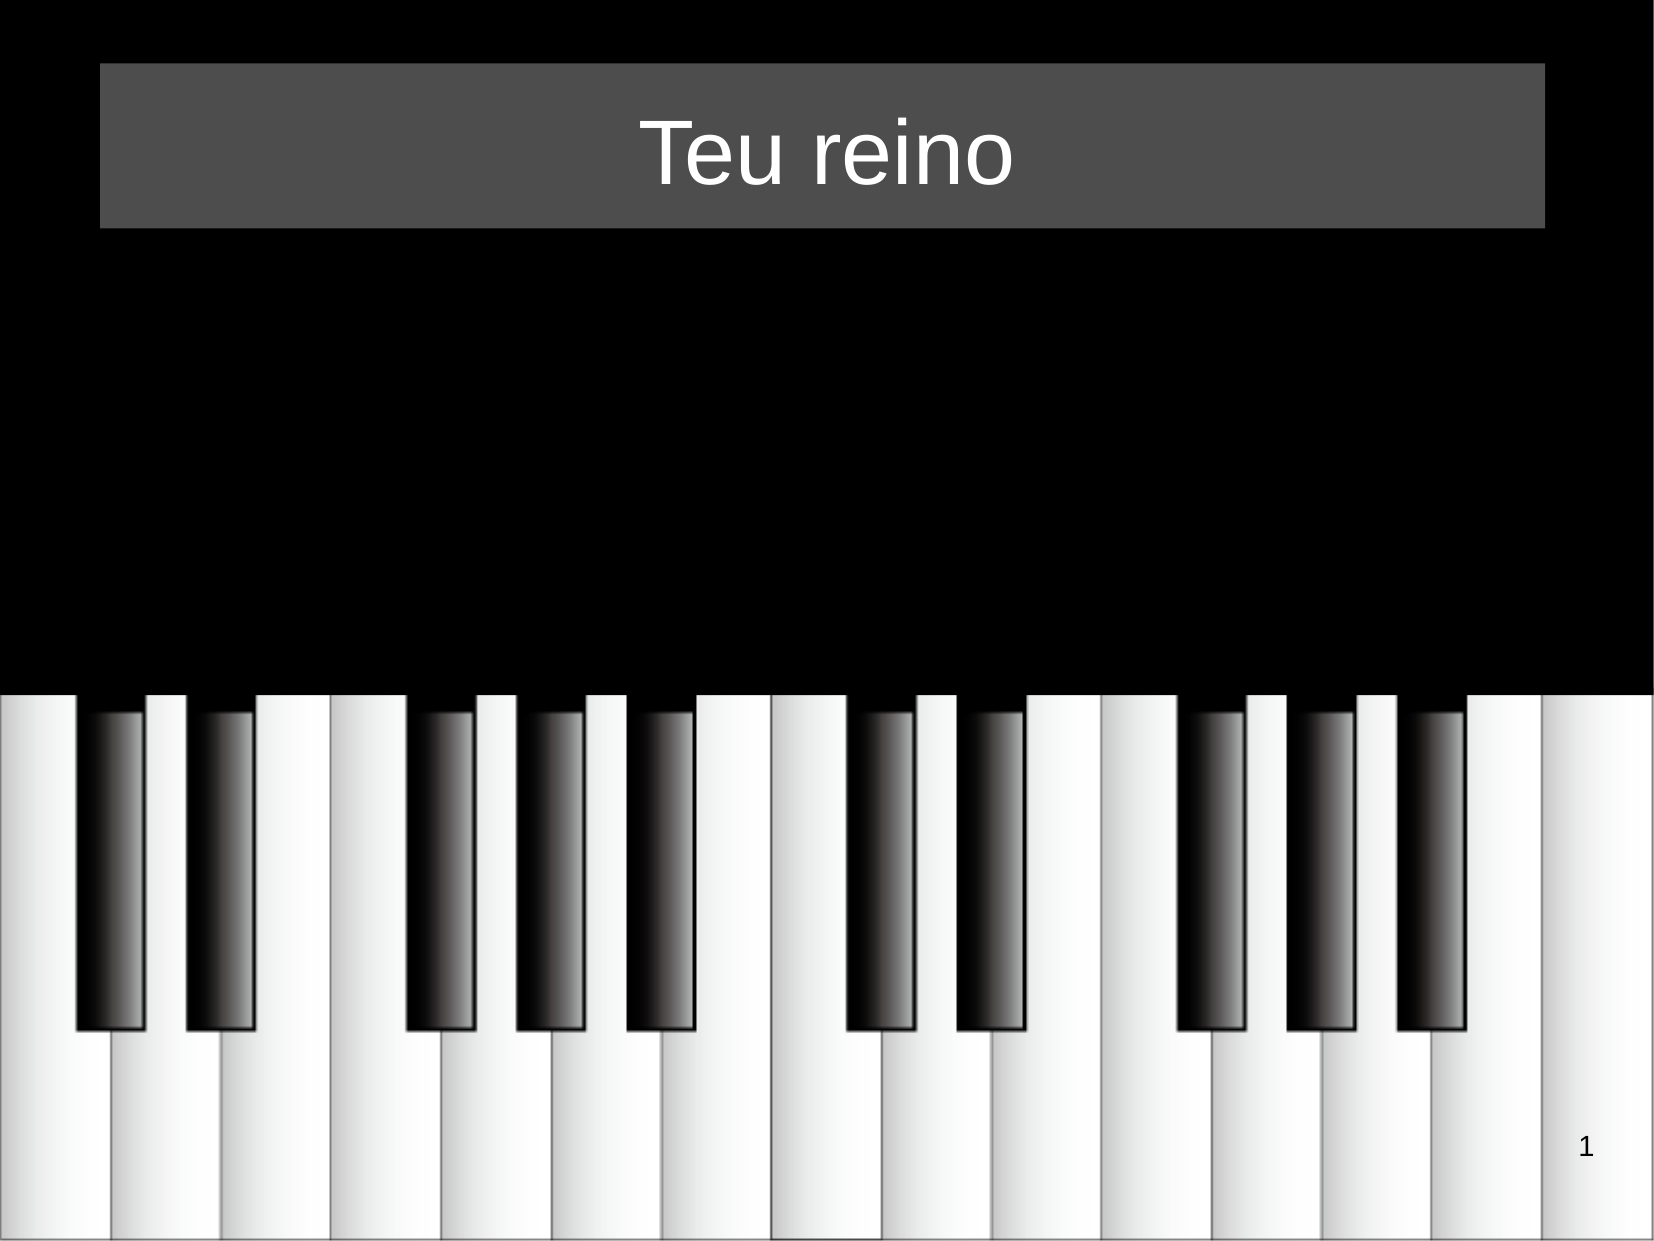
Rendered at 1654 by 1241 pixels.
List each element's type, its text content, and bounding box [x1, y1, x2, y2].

picture [0, 696, 1654, 1241]
title Teu reino [82, 0, 1571, 359]
